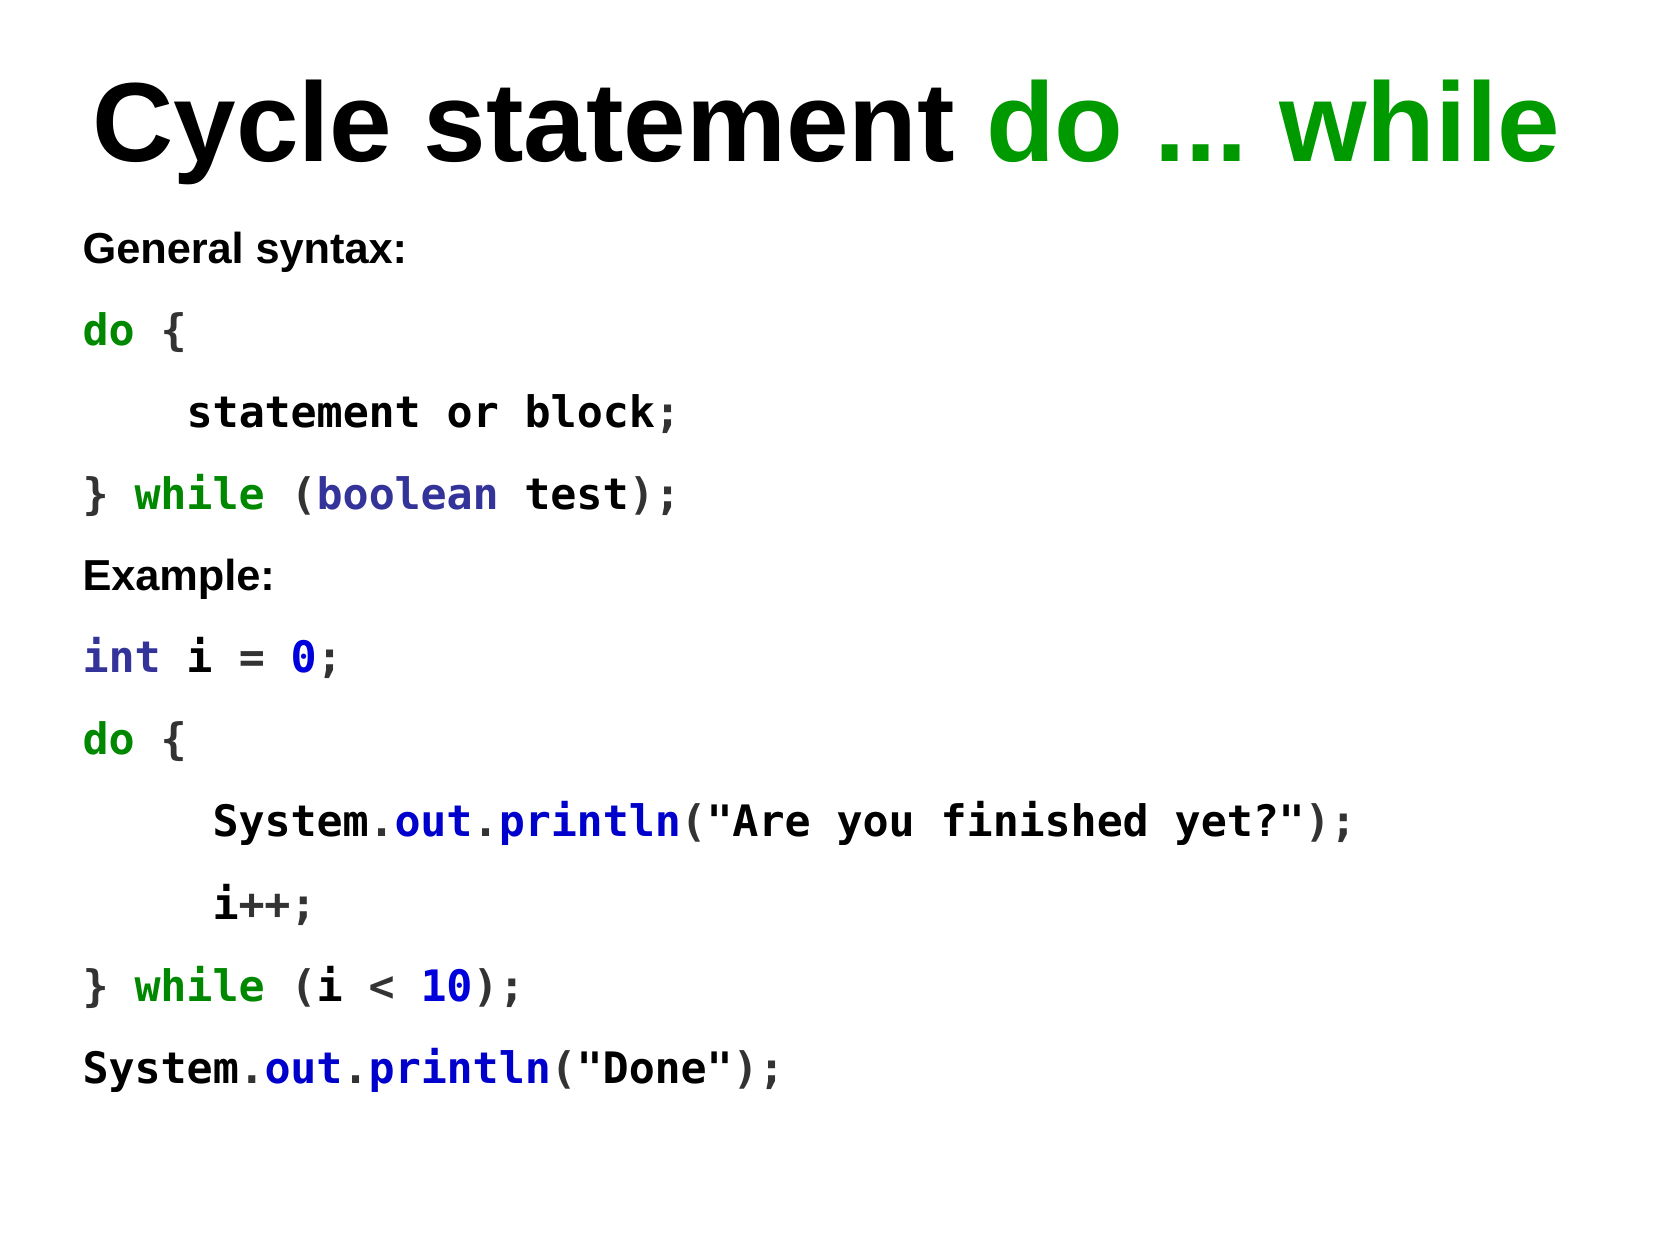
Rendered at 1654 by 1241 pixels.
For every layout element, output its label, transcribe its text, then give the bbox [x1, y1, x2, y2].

list General syntax: do { statement or block; } while (boolean test); Example: int i = 0; do { System.out.println("Are you finished yet?"); i++; } while (i < 10); System.out.println("Done"); [82, 224, 1538, 1099]
title Cycle statement do ... while [82, 49, 1571, 196]
